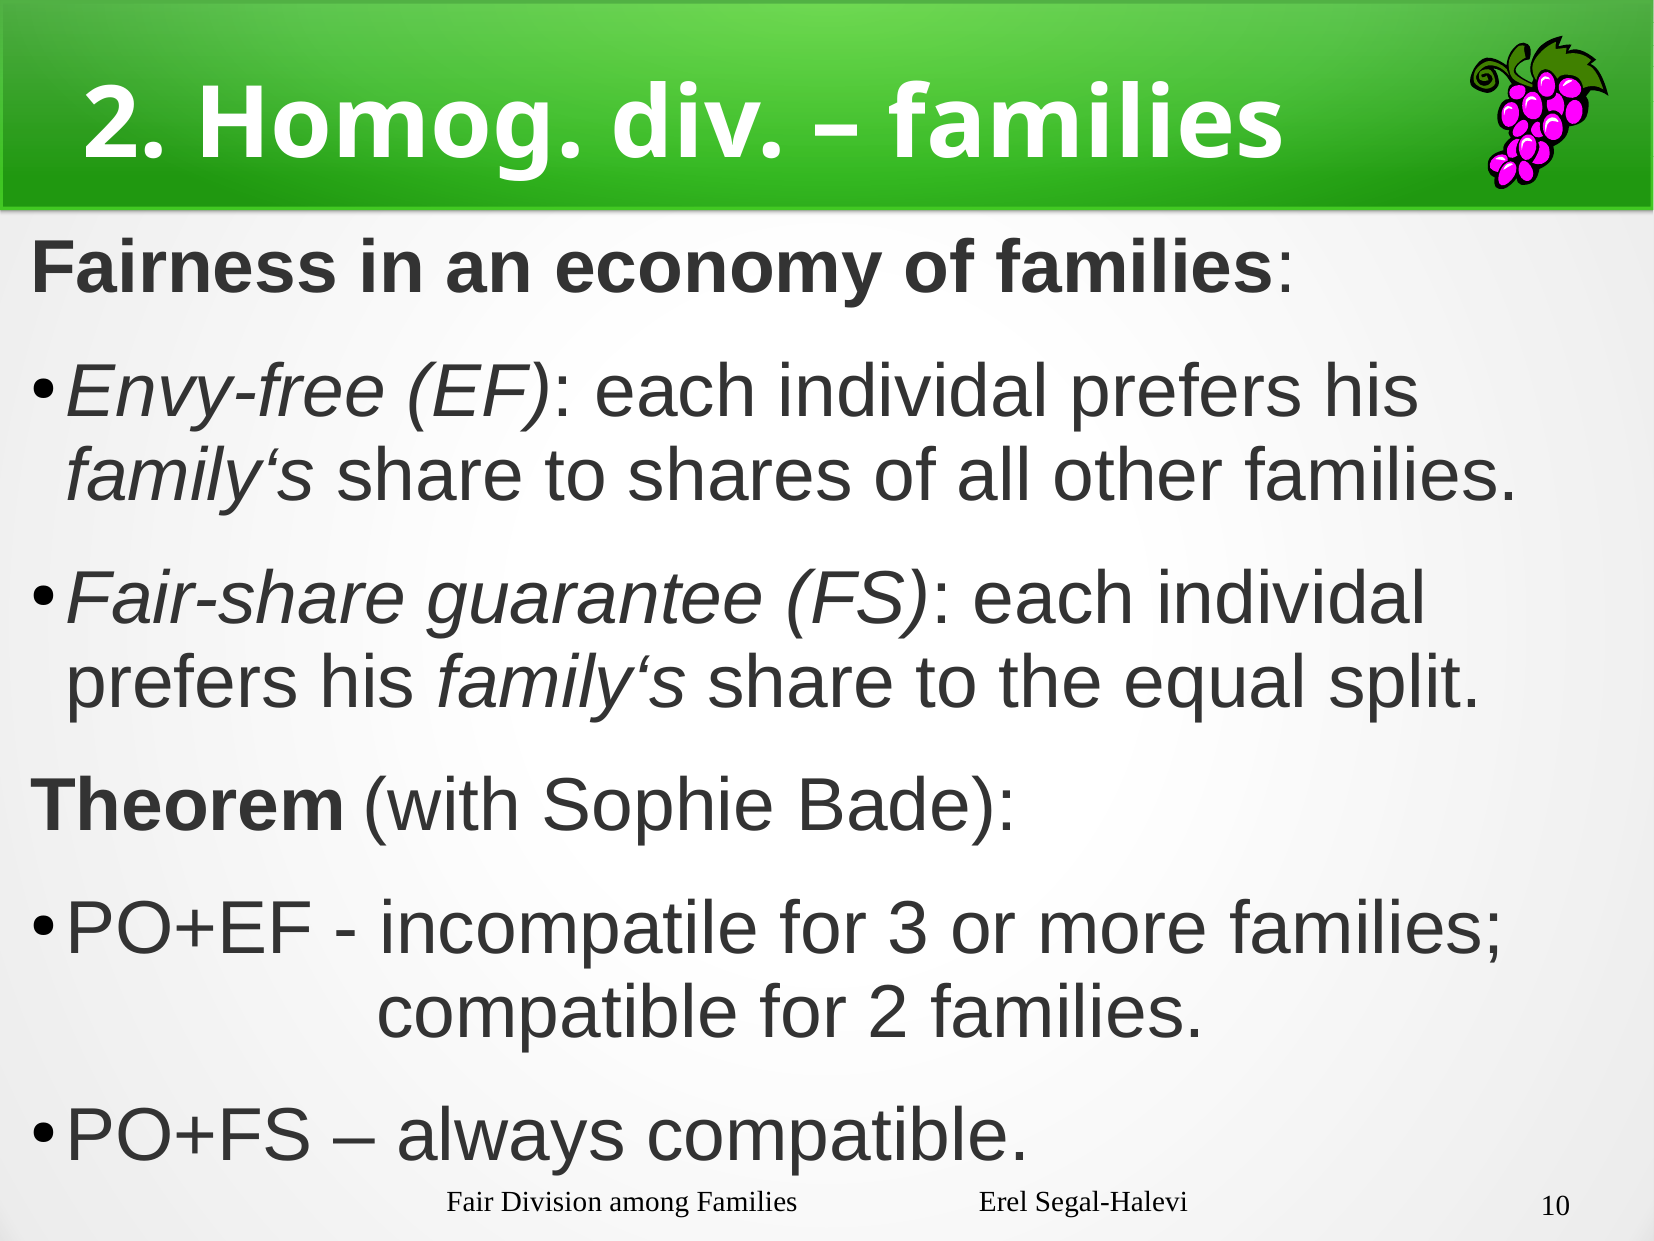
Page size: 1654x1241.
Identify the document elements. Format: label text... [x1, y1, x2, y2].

list Fairness in an economy of families: Envy-free (EF): each individal prefers his family‘s share to shares of all other families. Fair-share guarantee (FS): each individal prefers his family‘s share to the equal split. Theorem (with Sophie Bade): PO+EF - incompatile for 3 or more families; compatible for 2 families. PO+FS – always compatible. [30, 225, 1636, 1241]
title 2. Homog. div. – families [82, 47, 1470, 190]
picture [1470, 35, 1609, 190]
